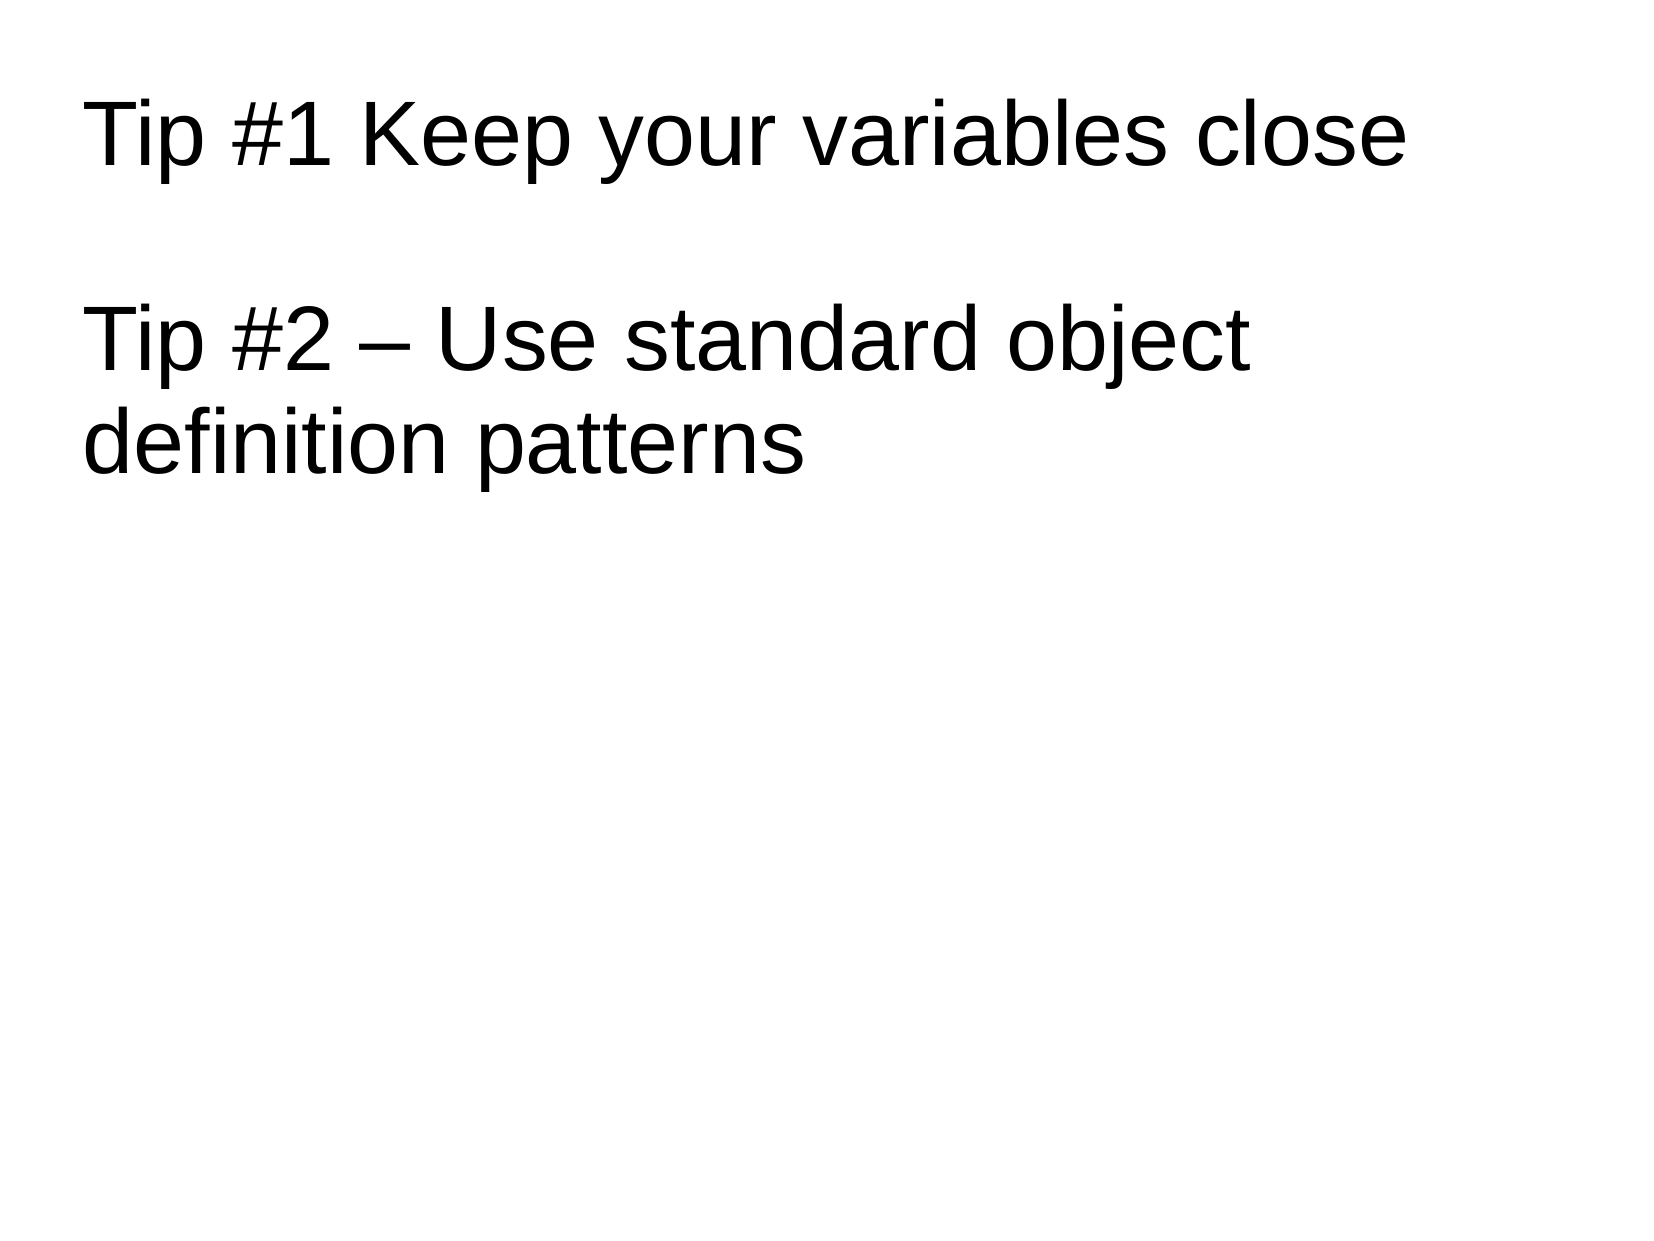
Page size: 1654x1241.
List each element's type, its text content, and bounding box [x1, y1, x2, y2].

title Tip #1 Keep your variables close Tip #2 – Use standard object definition patterns [82, 82, 1571, 493]
